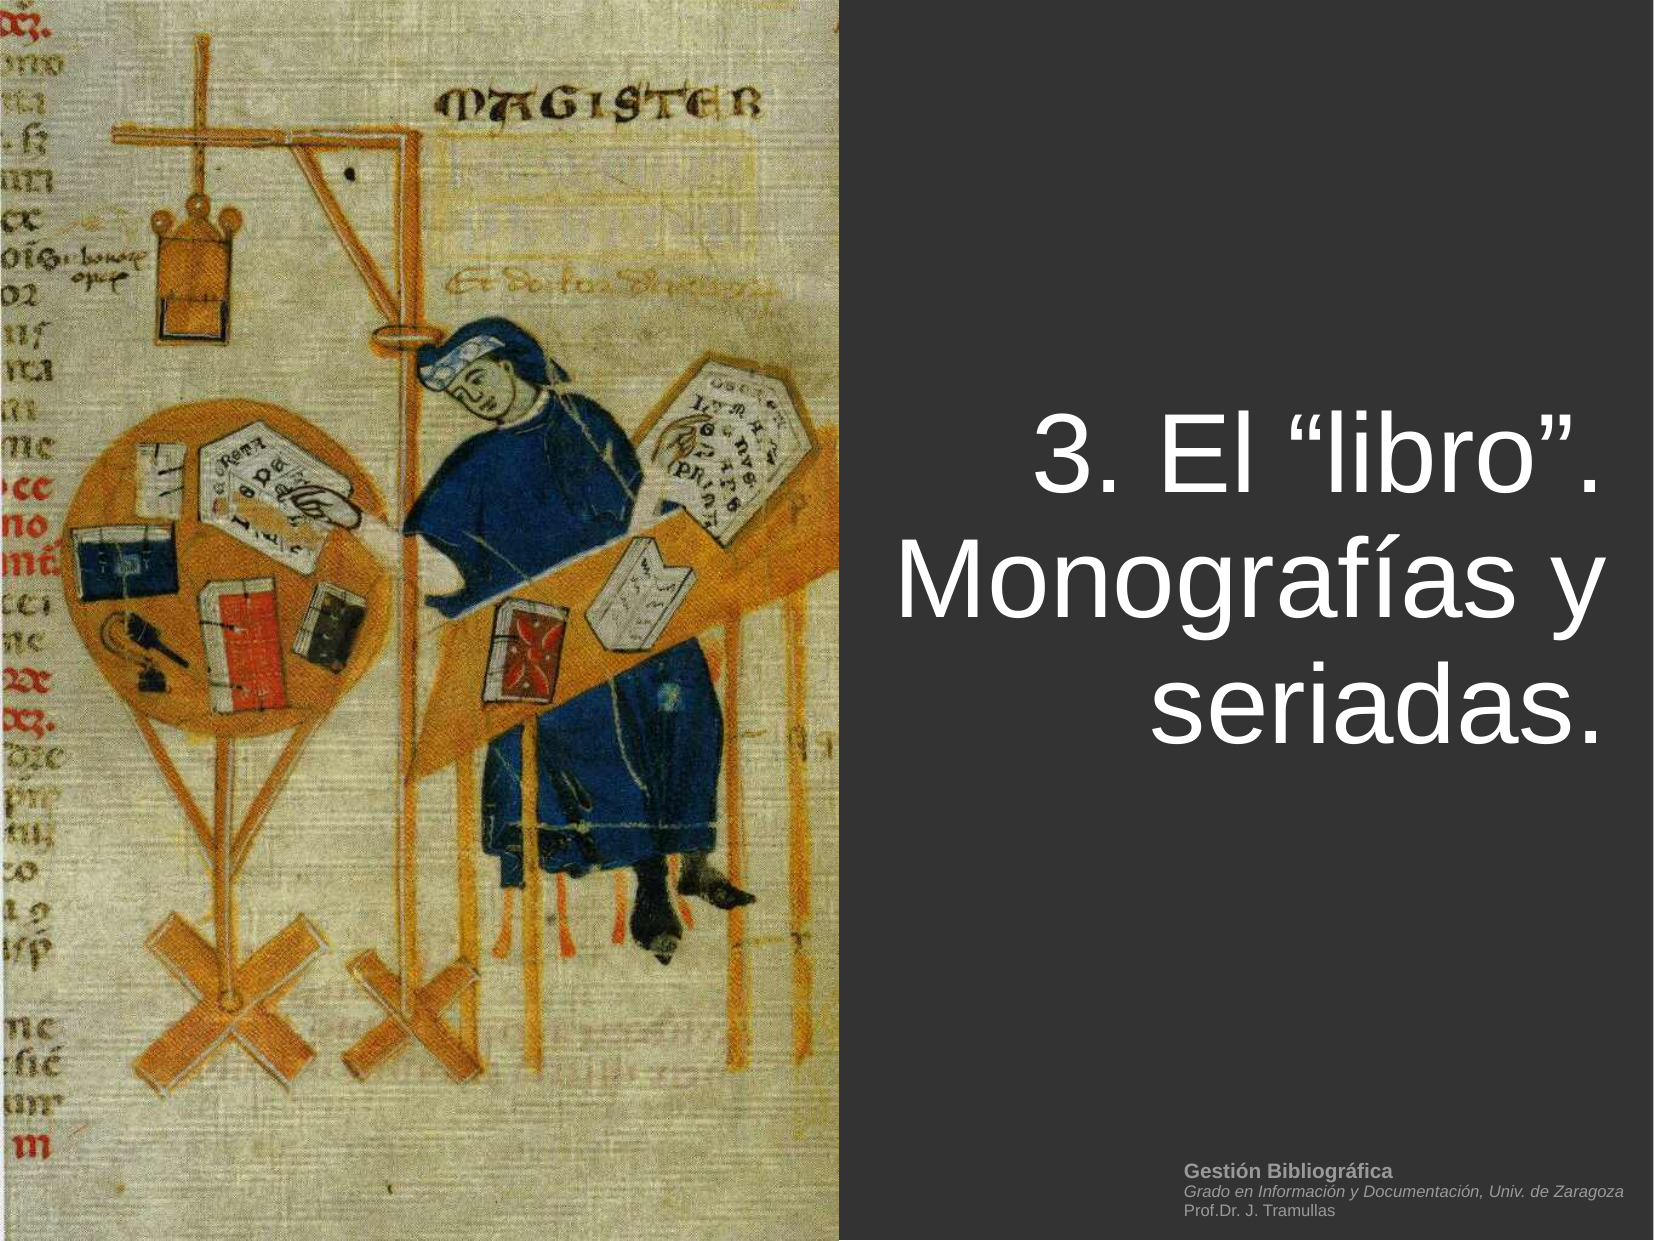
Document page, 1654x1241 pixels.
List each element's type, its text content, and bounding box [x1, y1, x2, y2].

picture [0, 0, 839, 1241]
subtitle 3. El “libro”. Monografías y seriadas. [850, 188, 1607, 969]
